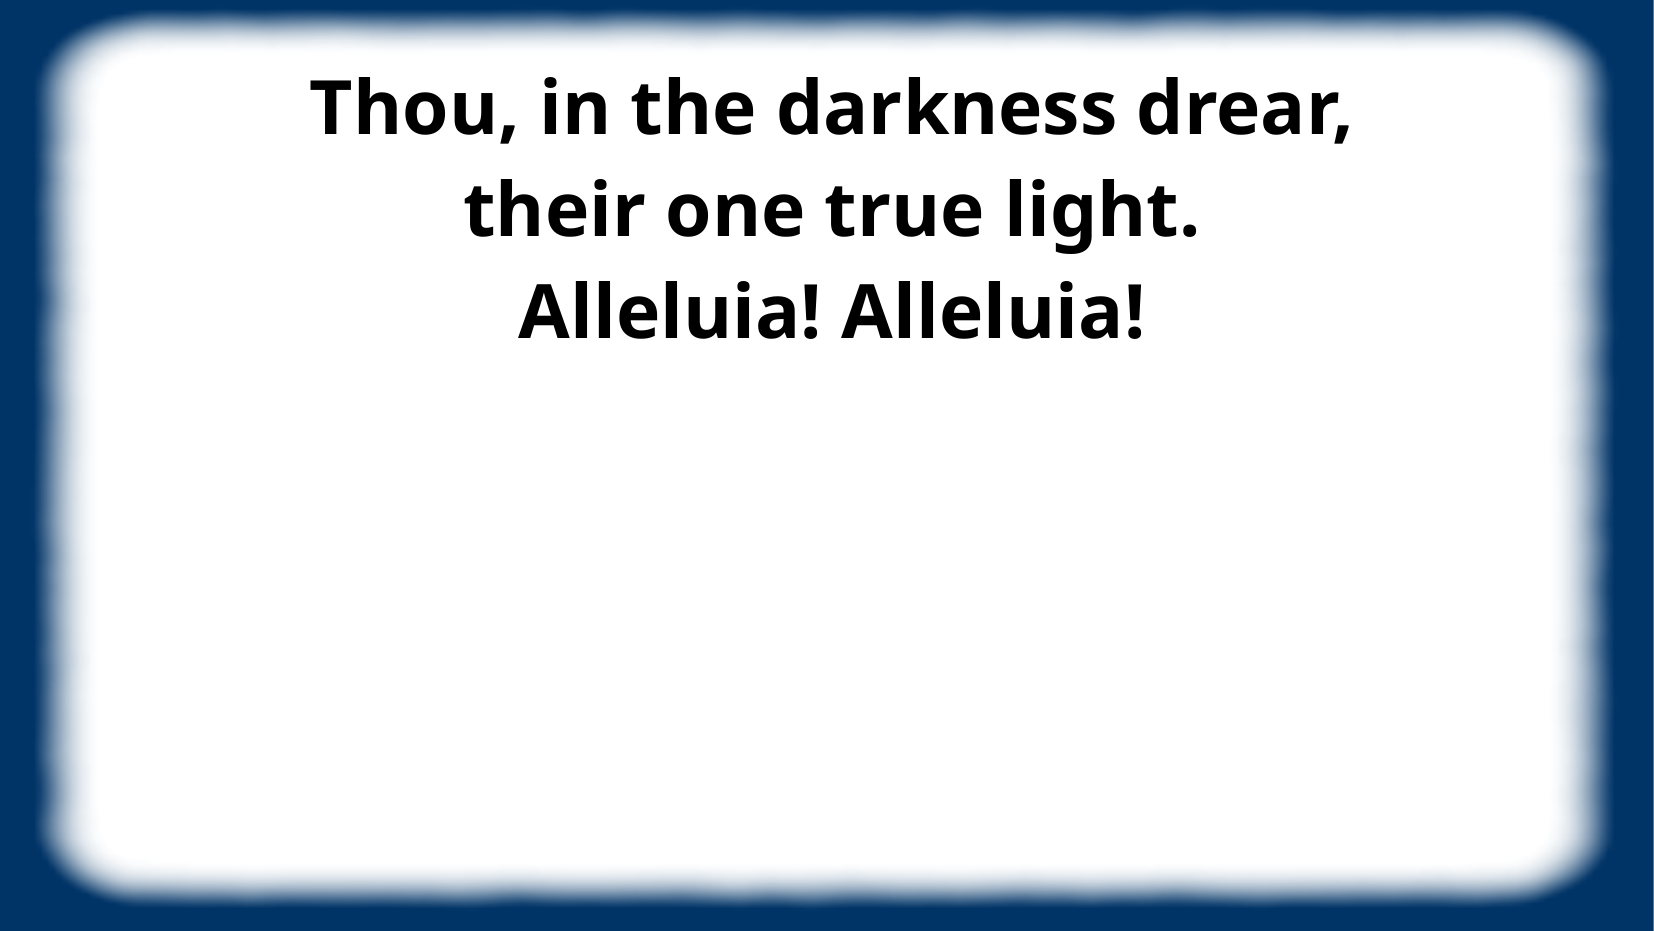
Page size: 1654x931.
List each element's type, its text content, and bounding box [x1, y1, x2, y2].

picture [0, 0, 1654, 931]
title Thou, in the darkness drear, their one true light. Alleluia! Alleluia! [135, 54, 1531, 376]
